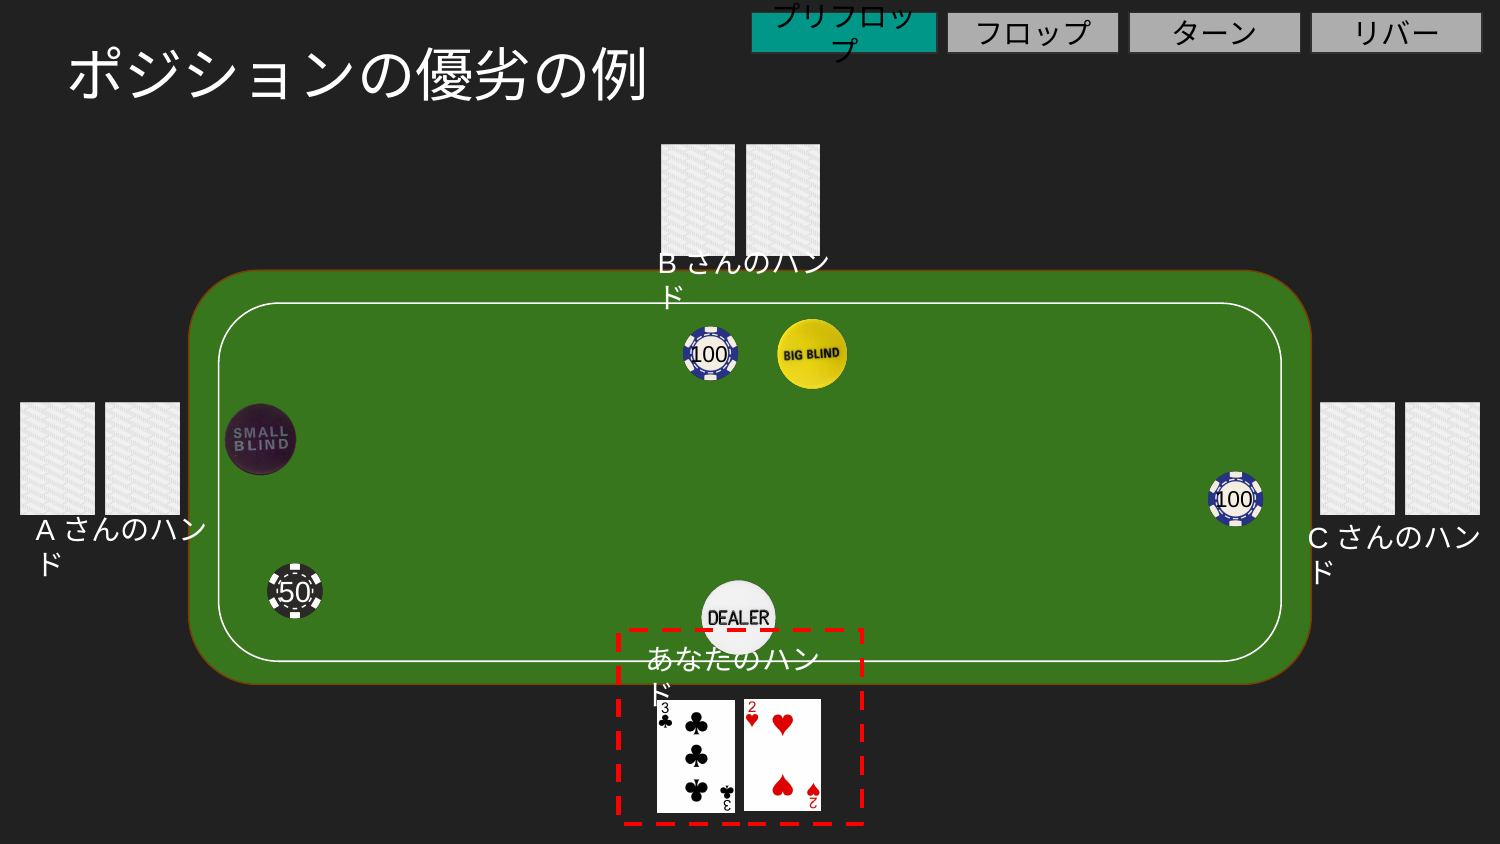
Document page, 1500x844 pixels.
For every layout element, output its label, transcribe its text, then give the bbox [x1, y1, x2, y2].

text_box ターン [1129, 12, 1301, 54]
text_box フロップ [947, 12, 1119, 54]
text_box Cさんのハンド [1292, 534, 1500, 575]
picture [661, 144, 735, 256]
picture [701, 580, 776, 655]
picture [105, 402, 180, 515]
picture [258, 554, 332, 628]
text_box 100 [674, 332, 749, 374]
text_box 100 [1199, 478, 1274, 519]
picture [657, 700, 735, 813]
picture [746, 144, 820, 256]
picture [1207, 470, 1264, 478]
text_box あなたのハンド [630, 656, 847, 697]
text_box Aさんのハンド [20, 526, 237, 567]
picture [1207, 519, 1264, 527]
picture [223, 402, 298, 477]
text_box Bさんのハンド [642, 259, 859, 300]
picture [744, 699, 821, 811]
text_box [188, 270, 1312, 685]
picture [682, 325, 739, 332]
picture [682, 374, 739, 381]
title ポジションの優劣の例 [51, 23, 1449, 117]
picture [1405, 402, 1480, 515]
text_box プリフロップ [865, 12, 881, 23]
picture [1320, 402, 1395, 515]
text_box 50 [263, 570, 338, 612]
text_box リバー [1311, 12, 1483, 54]
picture [775, 317, 849, 392]
text_box プリフロップ [751, 12, 937, 54]
picture [20, 402, 95, 515]
